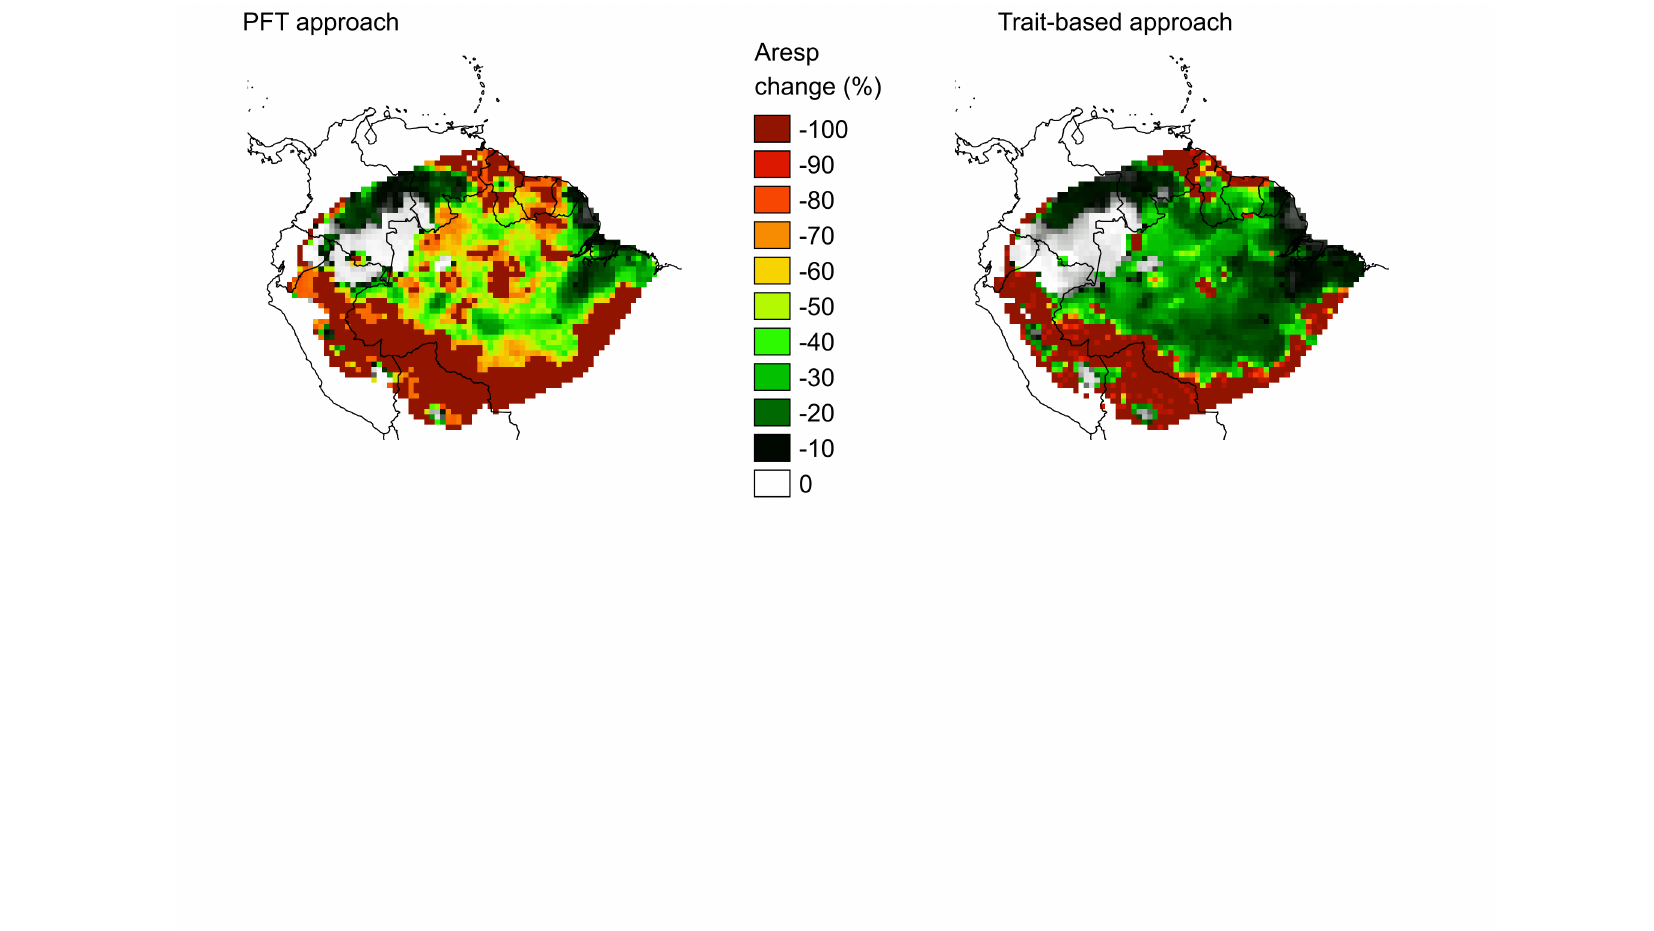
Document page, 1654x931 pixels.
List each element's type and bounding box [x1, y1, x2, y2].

picture [177, 3, 1494, 931]
